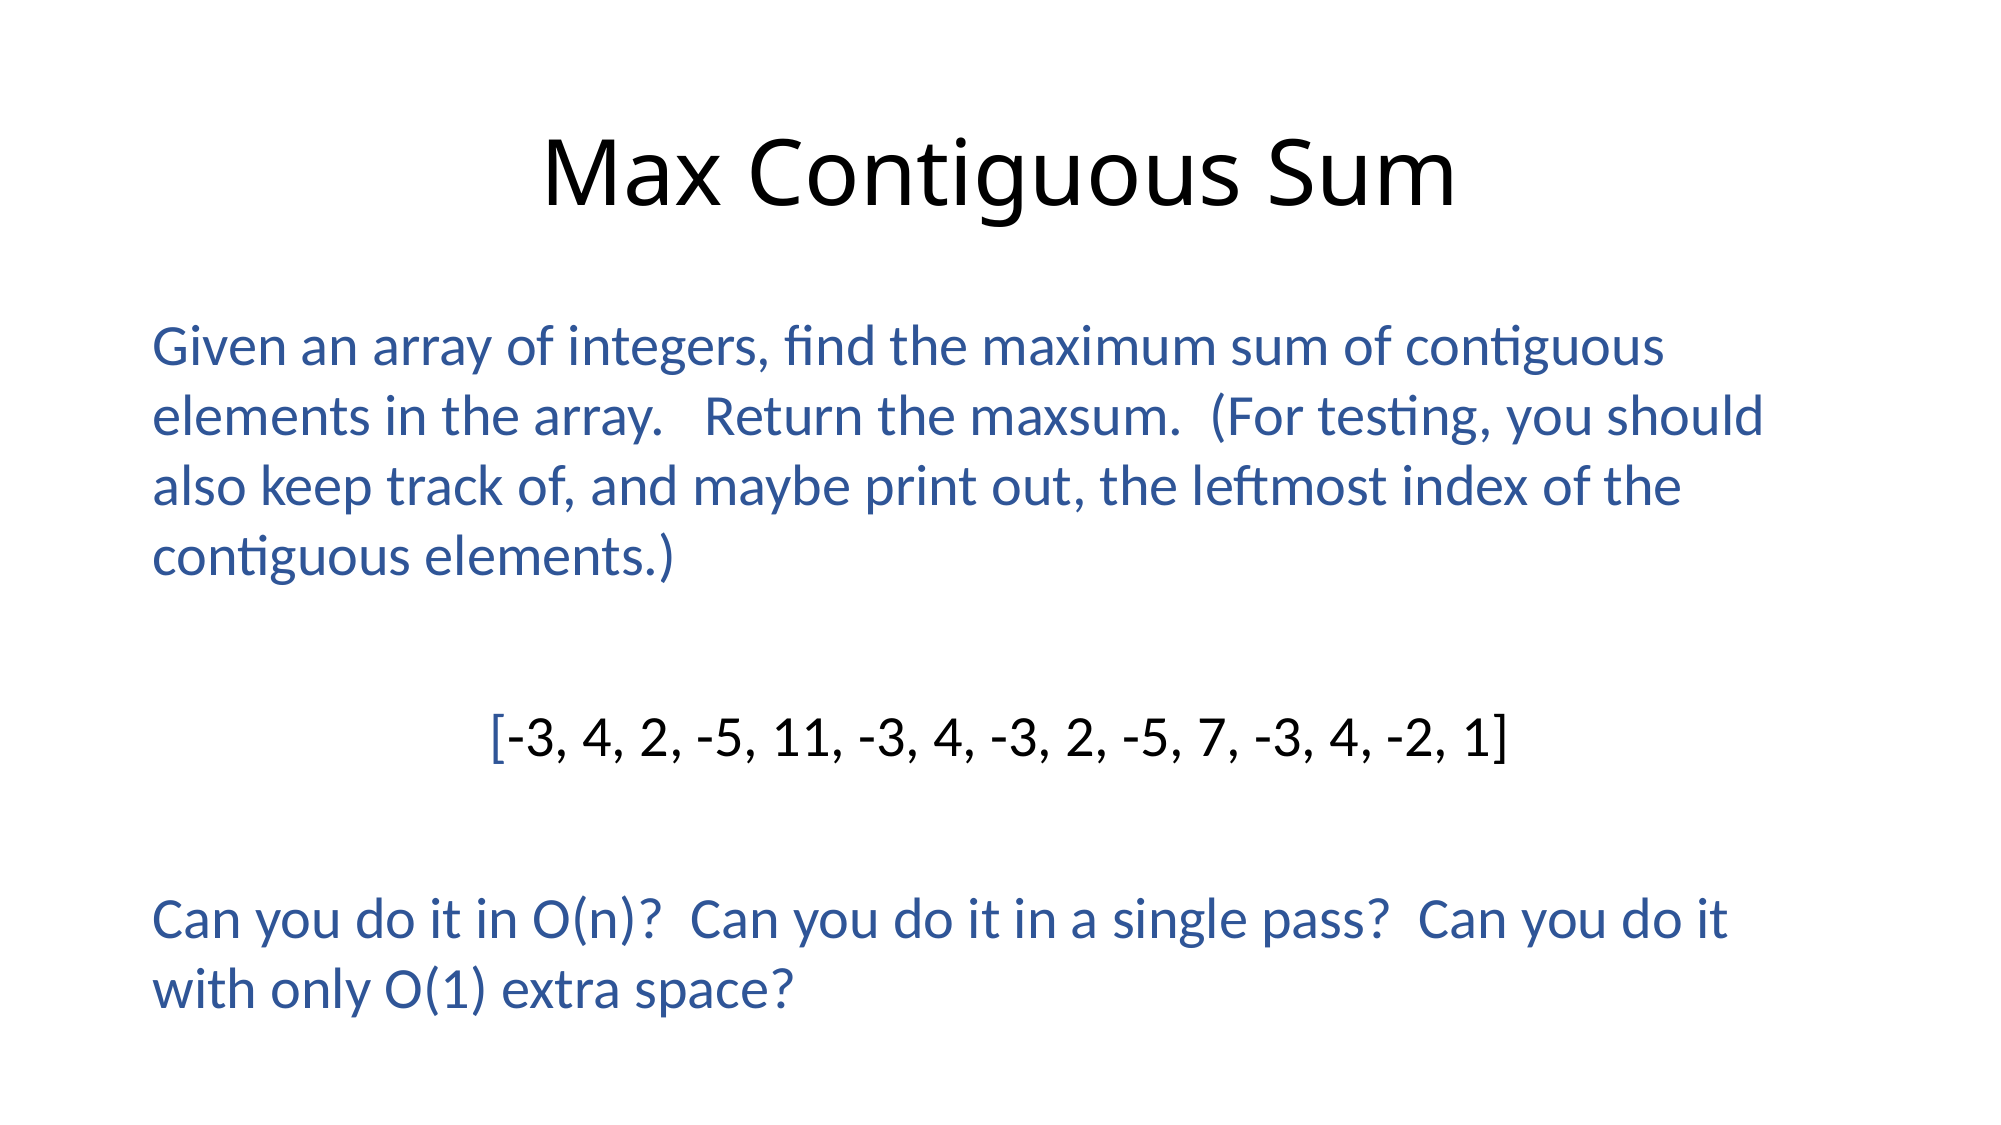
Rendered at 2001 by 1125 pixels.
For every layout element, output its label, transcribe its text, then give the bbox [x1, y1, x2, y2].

list Given an array of integers, find the maximum sum of contiguous elements in the array. Return the maxsum. (For testing, you should also keep track of, and maybe print out, the leftmost index of the contiguous elements.) [-3, 4, 2, -5, 11, -3, 4, -3, 2, -5, 7, -3, 4, -2, 1] Can you do it in O(n)? Can you do it in a single pass? Can you do it with only O(1) extra space? [137, 299, 1863, 1014]
title Max Contiguous Sum [137, 59, 1863, 278]
